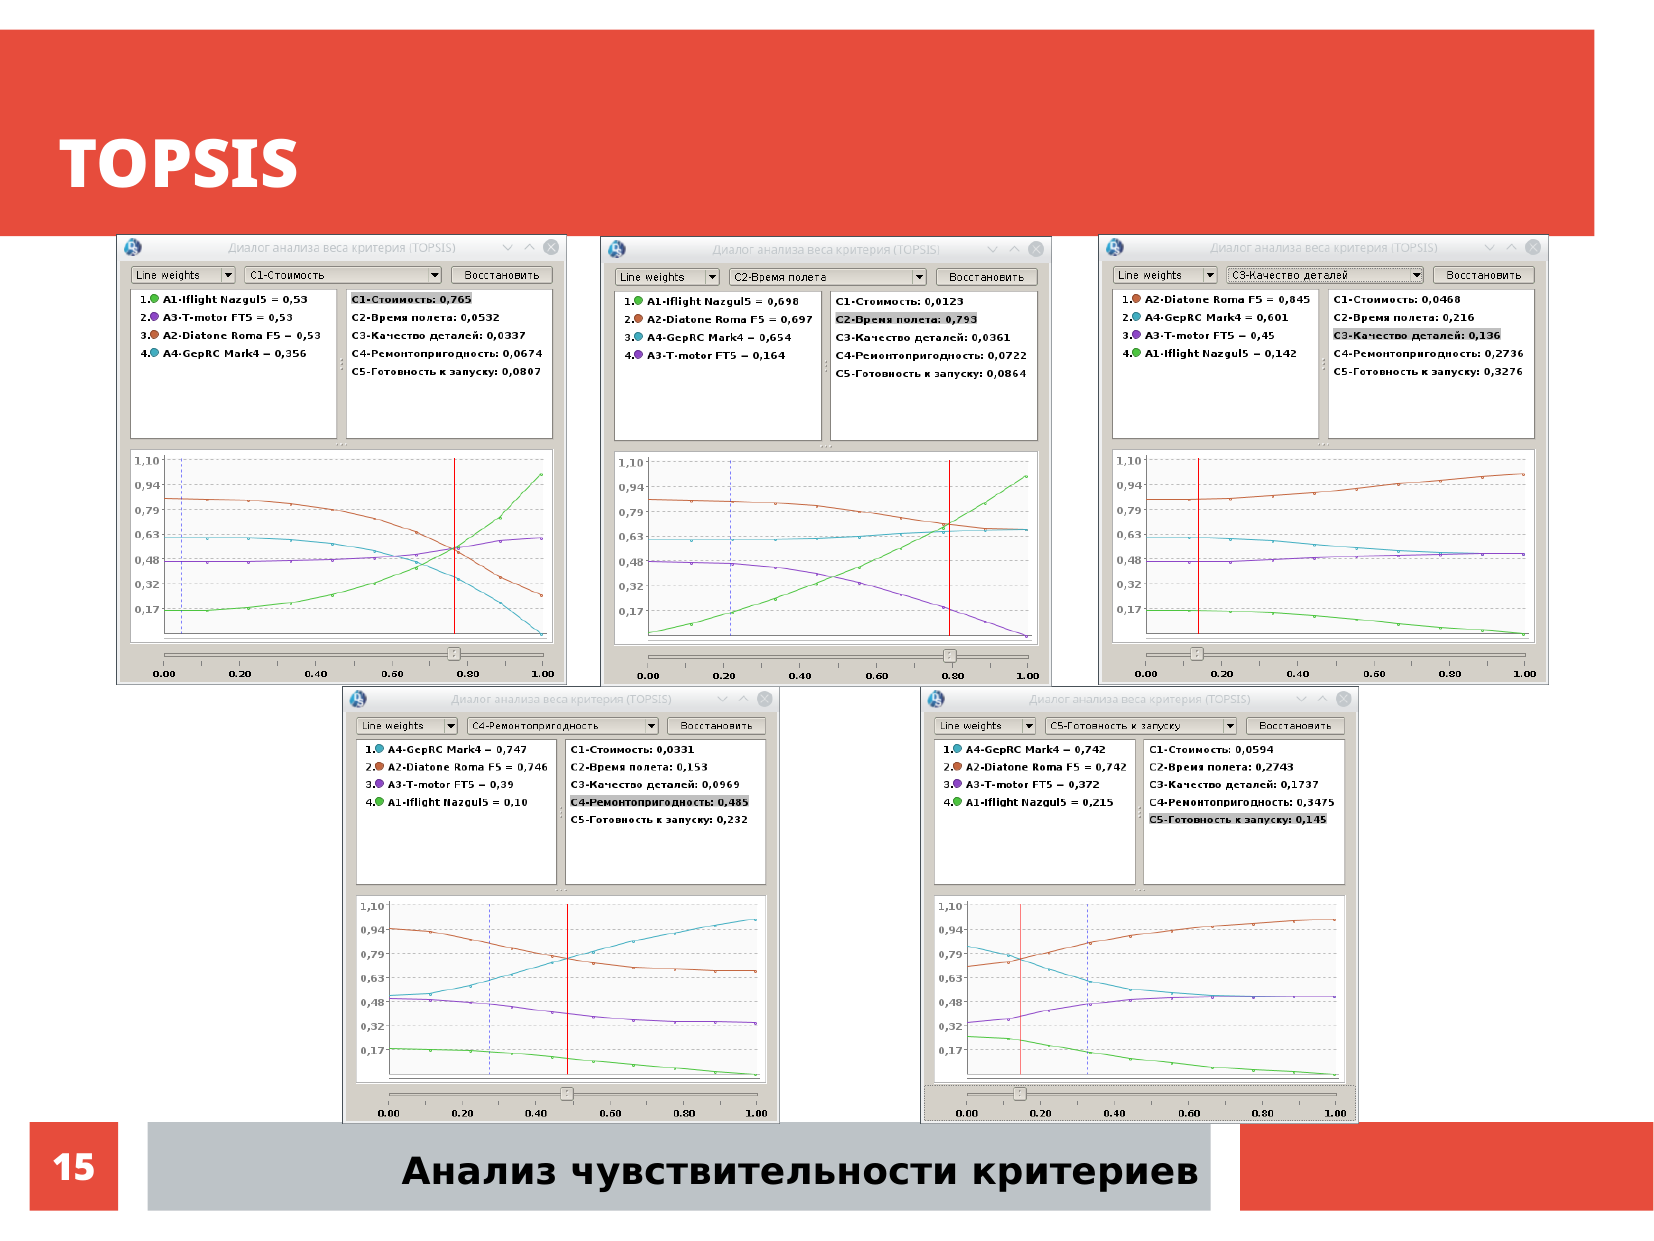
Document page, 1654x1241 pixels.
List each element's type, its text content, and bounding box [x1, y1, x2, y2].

title TOPSIS [59, 59, 1595, 207]
title Анализ чувствительности критериев [401, 1122, 1264, 1193]
picture [116, 234, 1549, 1124]
